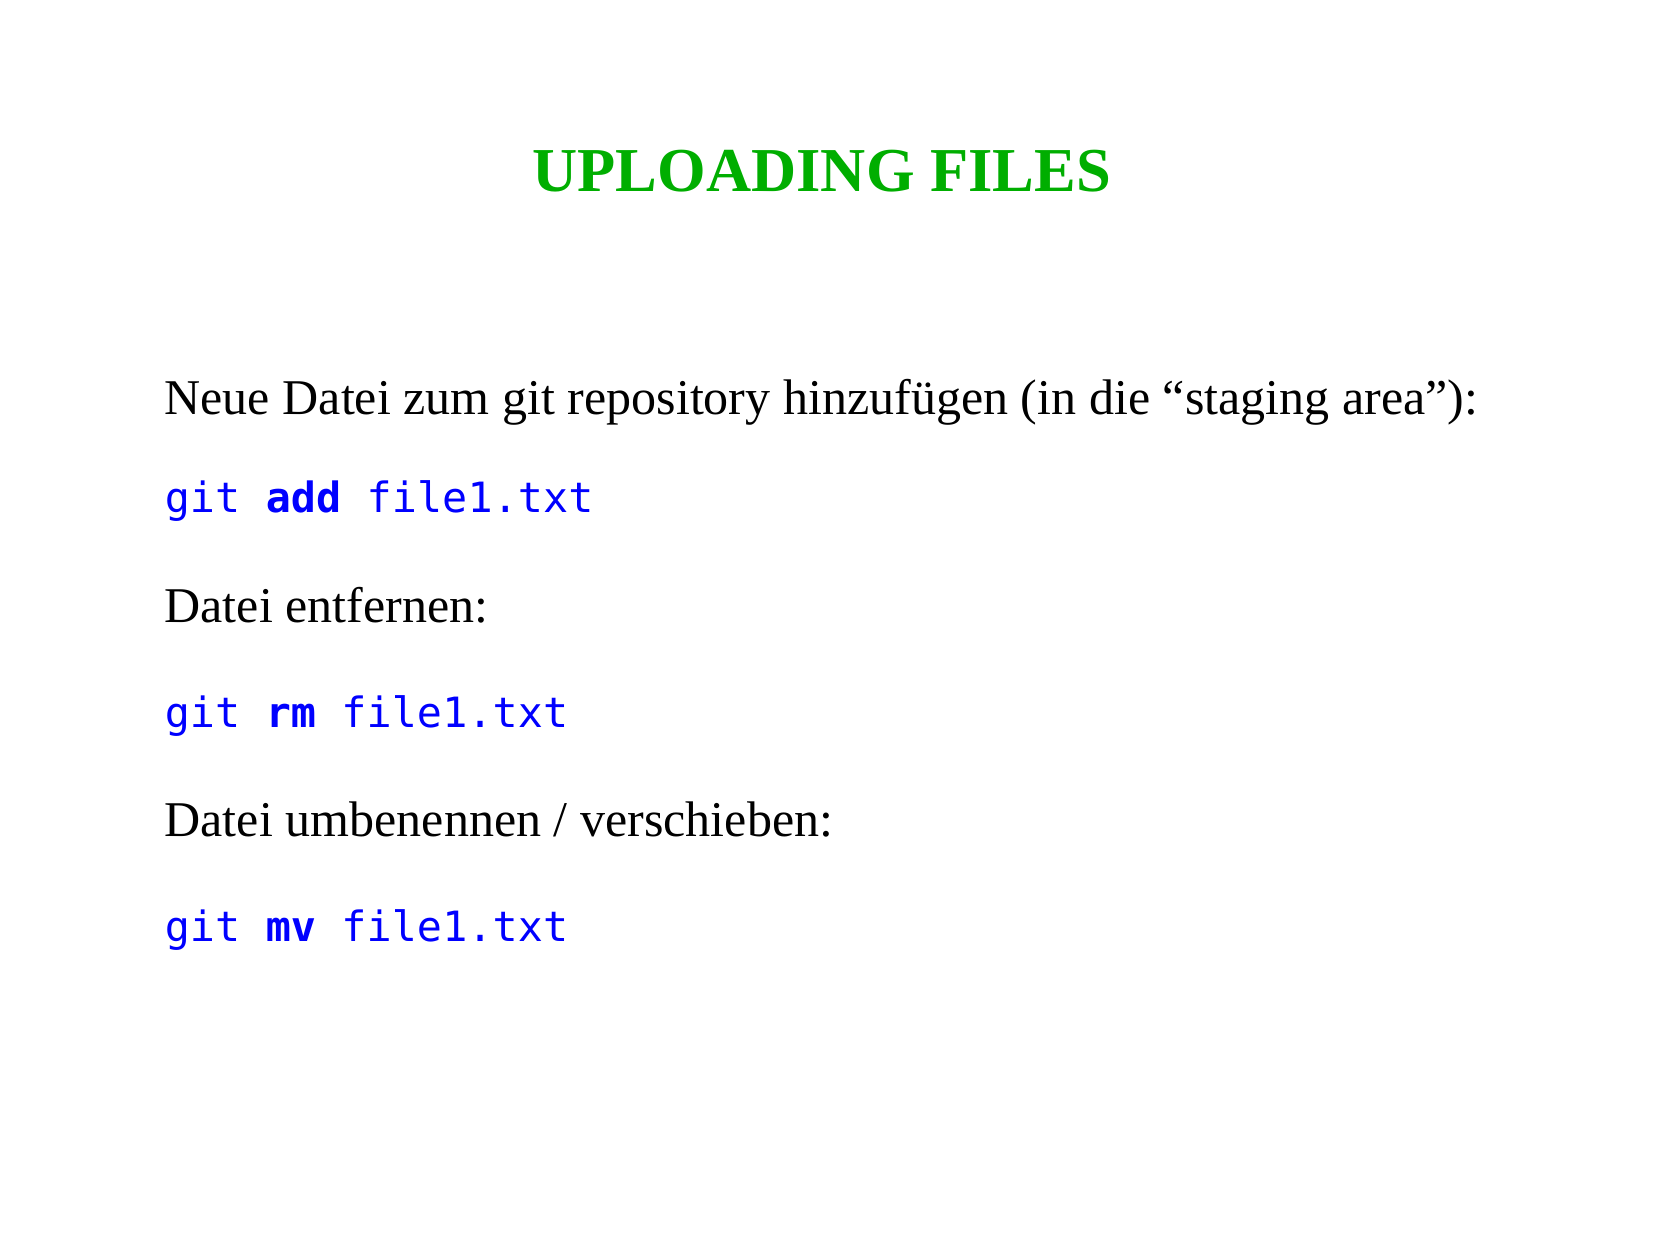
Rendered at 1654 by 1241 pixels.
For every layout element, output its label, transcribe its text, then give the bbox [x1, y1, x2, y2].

text_box UPLOADING FILES Neue Datei zum git repository hinzufügen (in die “staging area”): git add file1.txt Datei entfernen: git rm file1.txt Datei umbenennen / verschieben: git mv file1.txt [150, 45, 1516, 1186]
